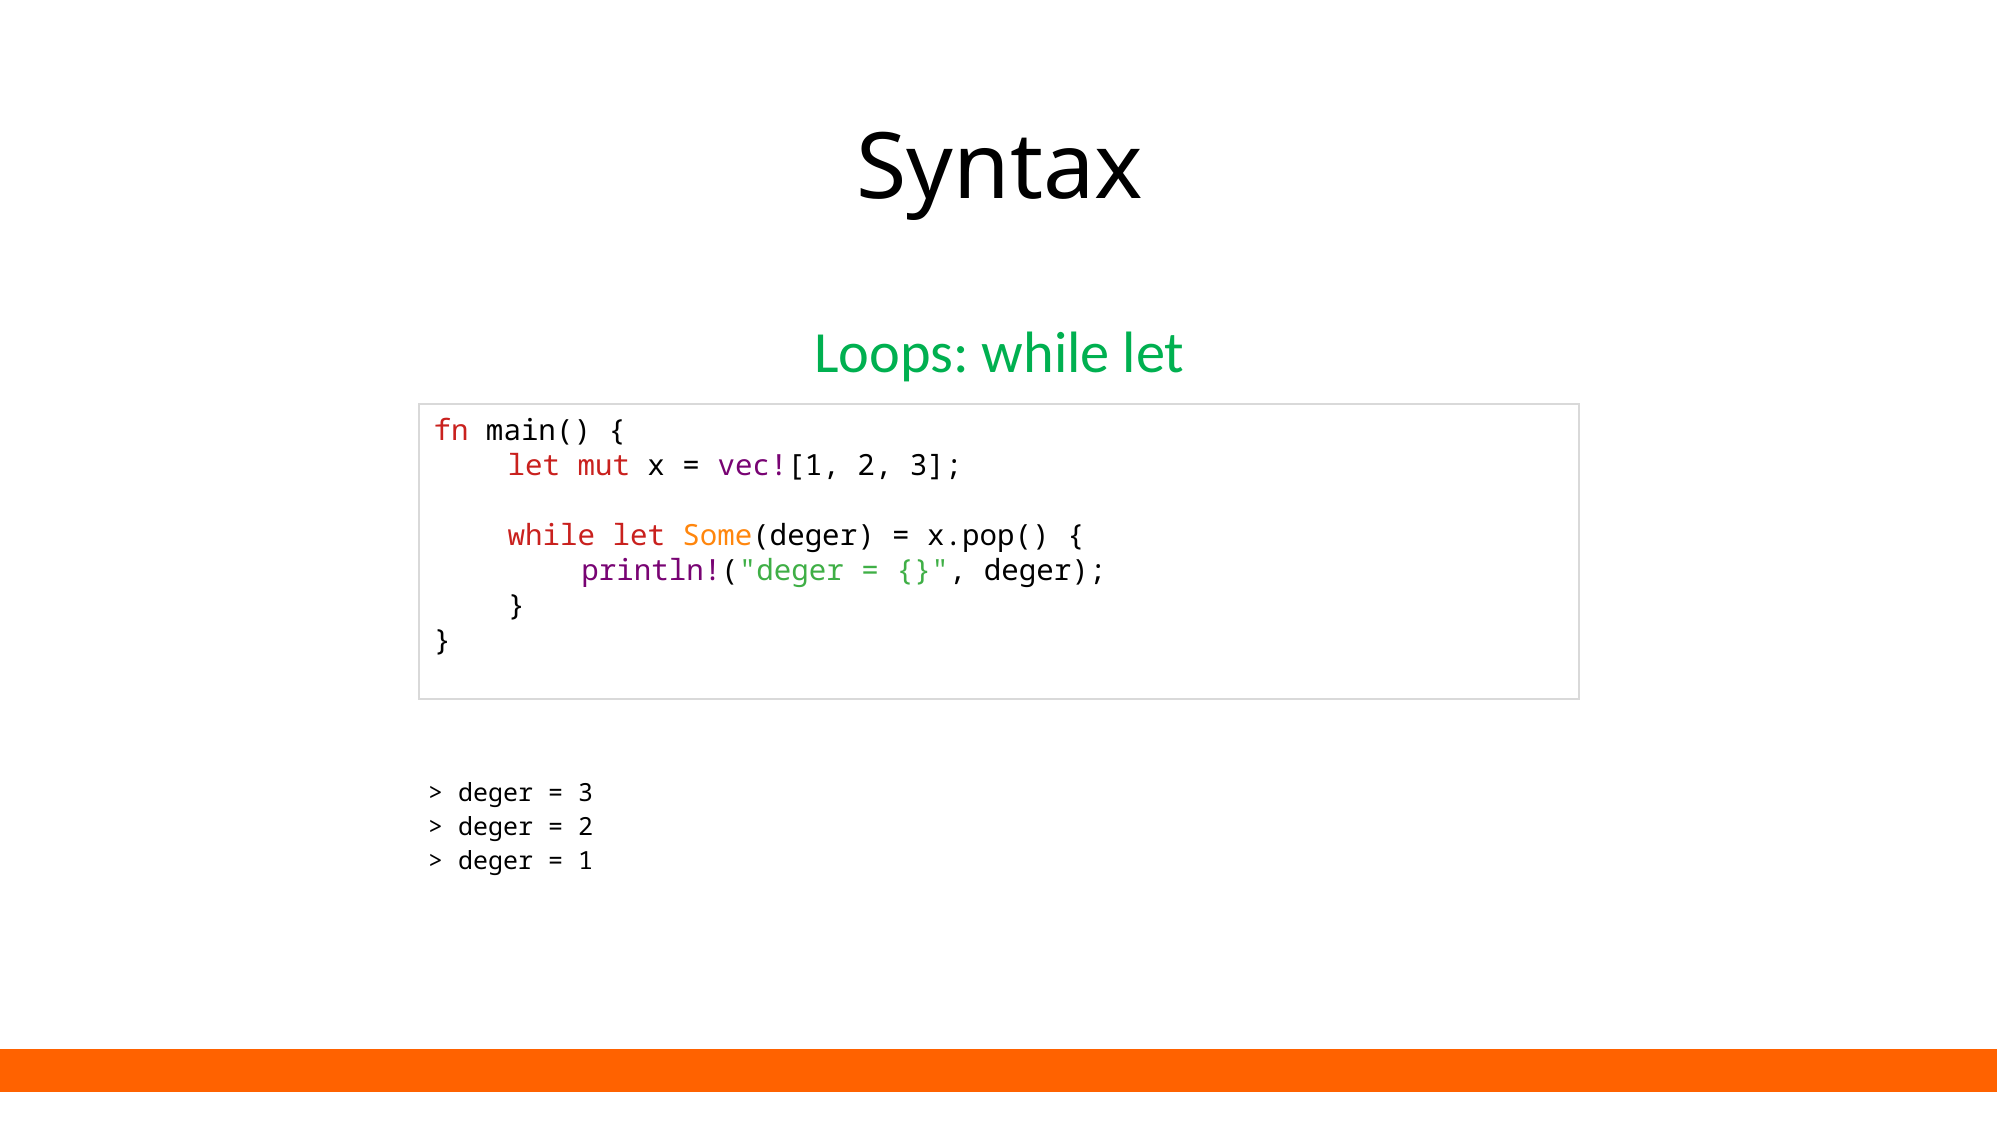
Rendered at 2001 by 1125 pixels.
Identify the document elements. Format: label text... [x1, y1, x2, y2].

list Loops: while let [420, 314, 1579, 403]
title Syntax [137, 59, 1863, 278]
text_box fn main() { let mut x = vec![1, 2, 3]; while let Some(deger) = x.pop() { println!("deger = {}", deger); } } [418, 404, 1579, 699]
text_box [0, 1049, 1997, 1092]
text_box > deger = 3 > deger = 2 > deger = 1 [413, 767, 1477, 858]
